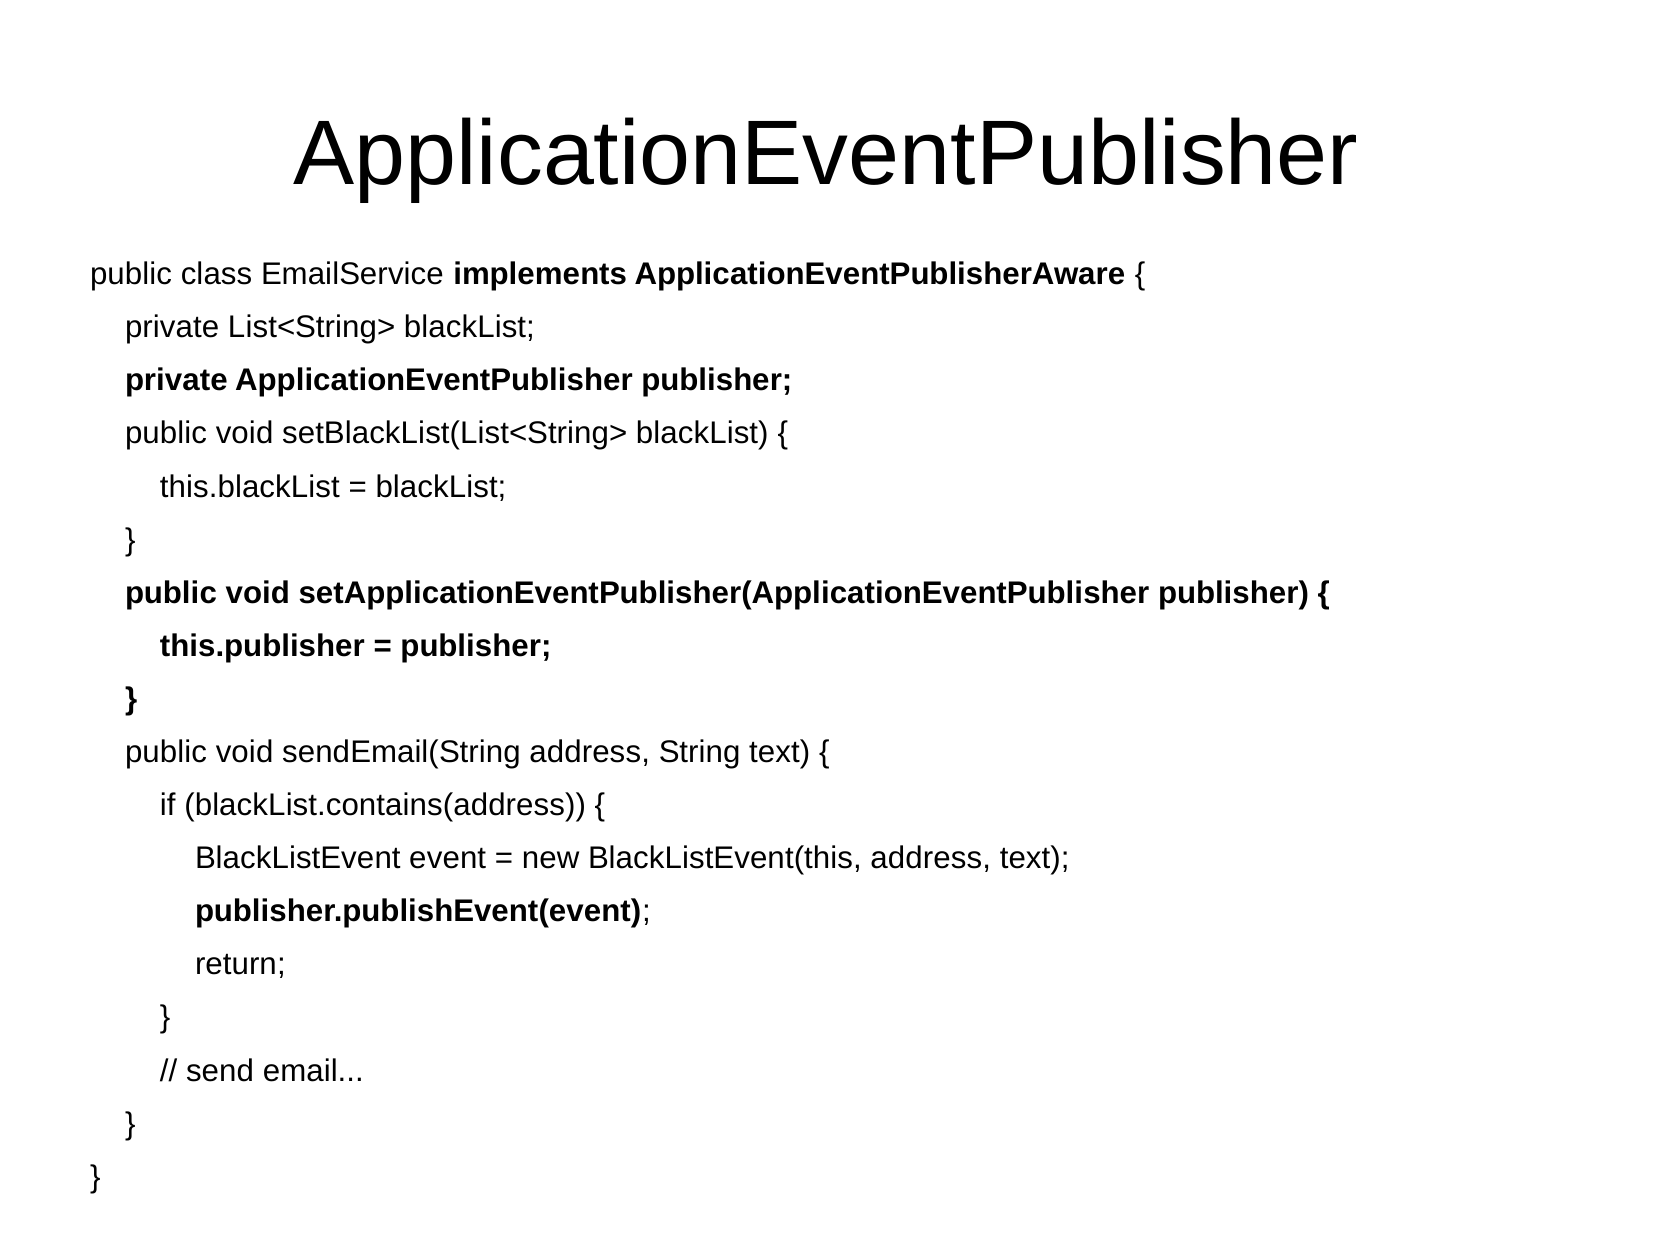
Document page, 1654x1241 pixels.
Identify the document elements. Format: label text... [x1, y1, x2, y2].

title ApplicationEventPublisher [82, 49, 1571, 257]
list public class EmailService implements ApplicationEventPublisherAware { private List<String> blackList; private ApplicationEventPublisher publisher; public void setBlackList(List<String> blackList) { this.blackList = blackList; } public void setApplicationEventPublisher(ApplicationEventPublisher publisher) { this.publisher = publisher; } public void sendEmail(String address, String text) { if (blackList.contains(address)) { BlackListEvent event = new BlackListEvent(this, address, text); publisher.publishEvent(event); return; } // send email... } } [90, 256, 1591, 1202]
